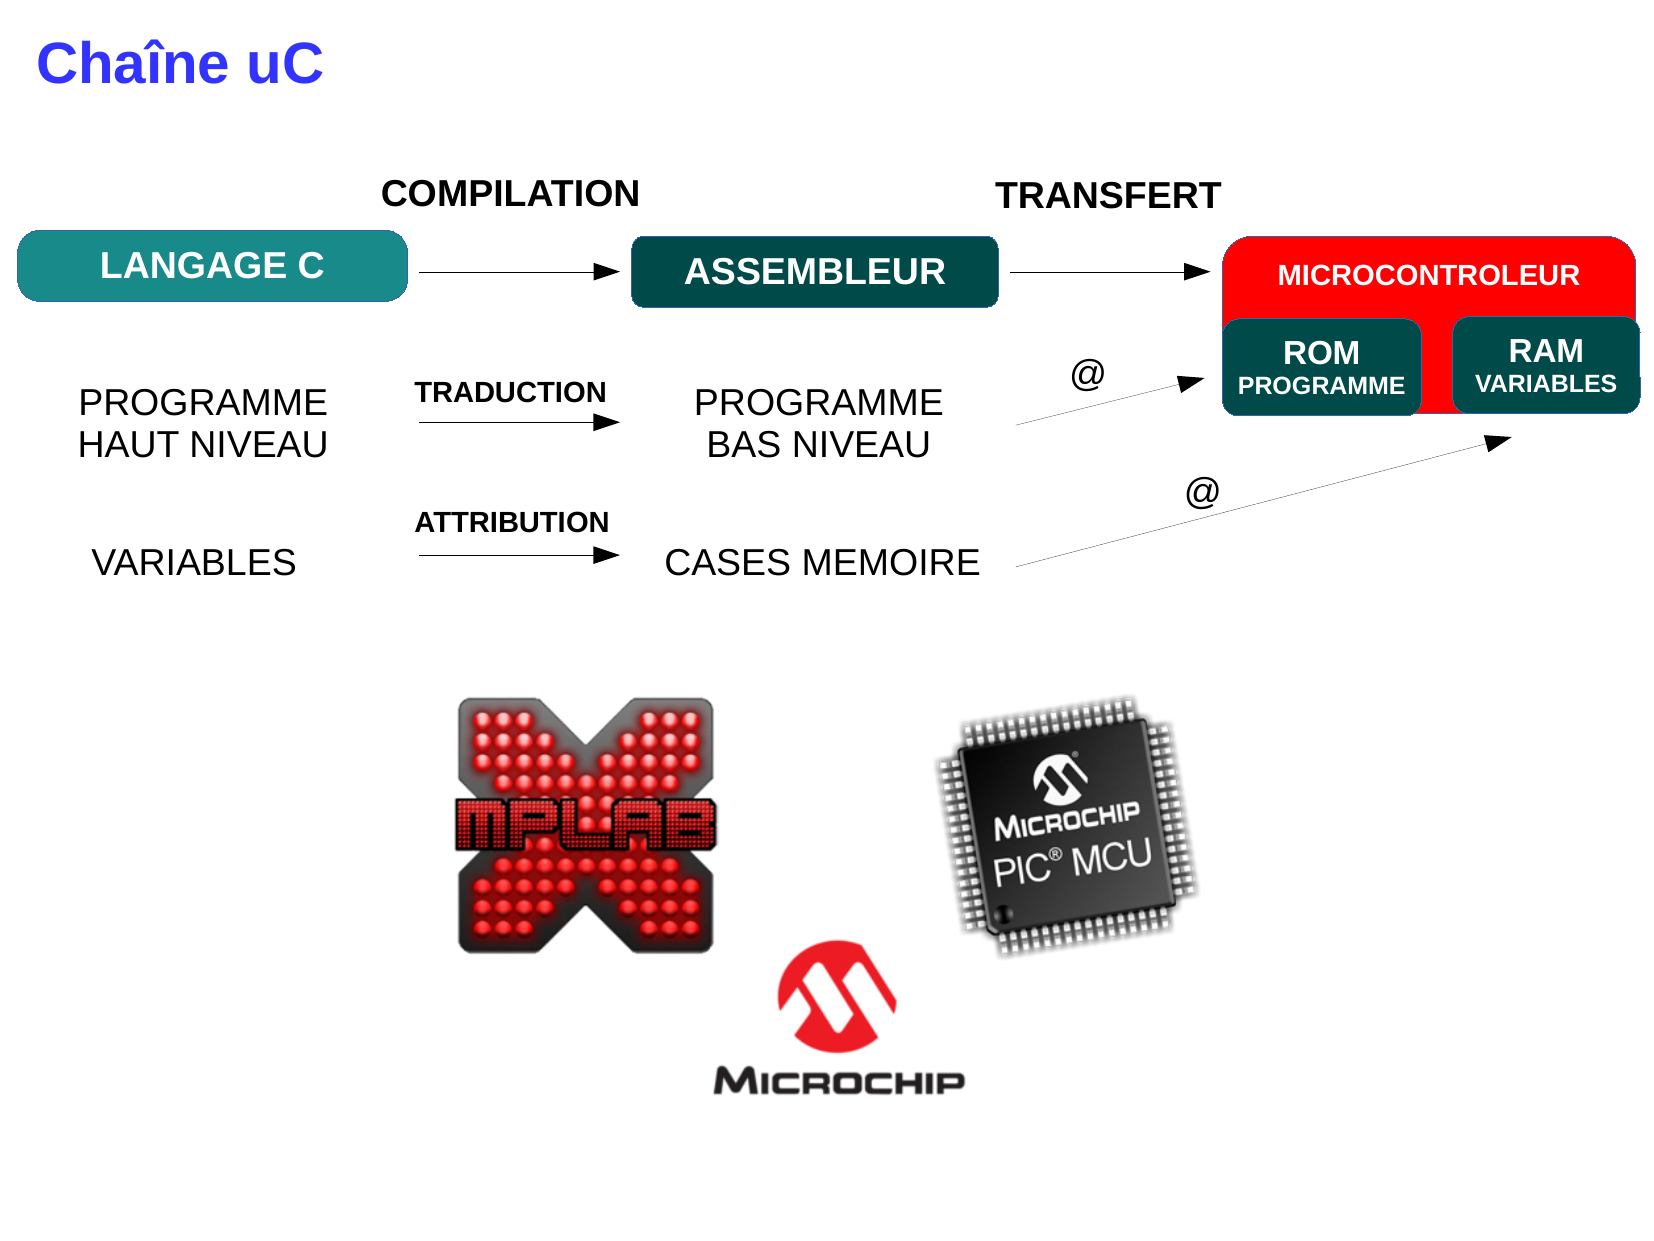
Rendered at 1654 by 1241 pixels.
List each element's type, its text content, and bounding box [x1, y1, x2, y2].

text_box CASES MEMOIRE [649, 533, 997, 591]
text_box PROGRAMME BAS NIVEAU [679, 374, 959, 474]
text_box MICROCONTROLEUR [1222, 236, 1636, 414]
text_box ASSEMBLEUR [631, 236, 999, 308]
text_box Chaîne uC [21, 23, 408, 170]
text_box ROM PROGRAMME [1222, 318, 1422, 416]
text_box RAM VARIABLES [1452, 316, 1641, 414]
text_box ATTRIBUTION [399, 498, 626, 546]
text_box TRADUCTION [399, 368, 624, 416]
text_box VARIABLES [76, 533, 312, 591]
text_box PROGRAMME HAUT NIVEAU [62, 374, 344, 474]
text_box TRANSFERT [980, 167, 1237, 225]
text_box COMPILATION [366, 165, 656, 223]
text_box @ [1054, 344, 1123, 402]
picture [389, 622, 1276, 1111]
text_box LANGAGE C [17, 230, 408, 302]
text_box @ [1169, 462, 1237, 520]
